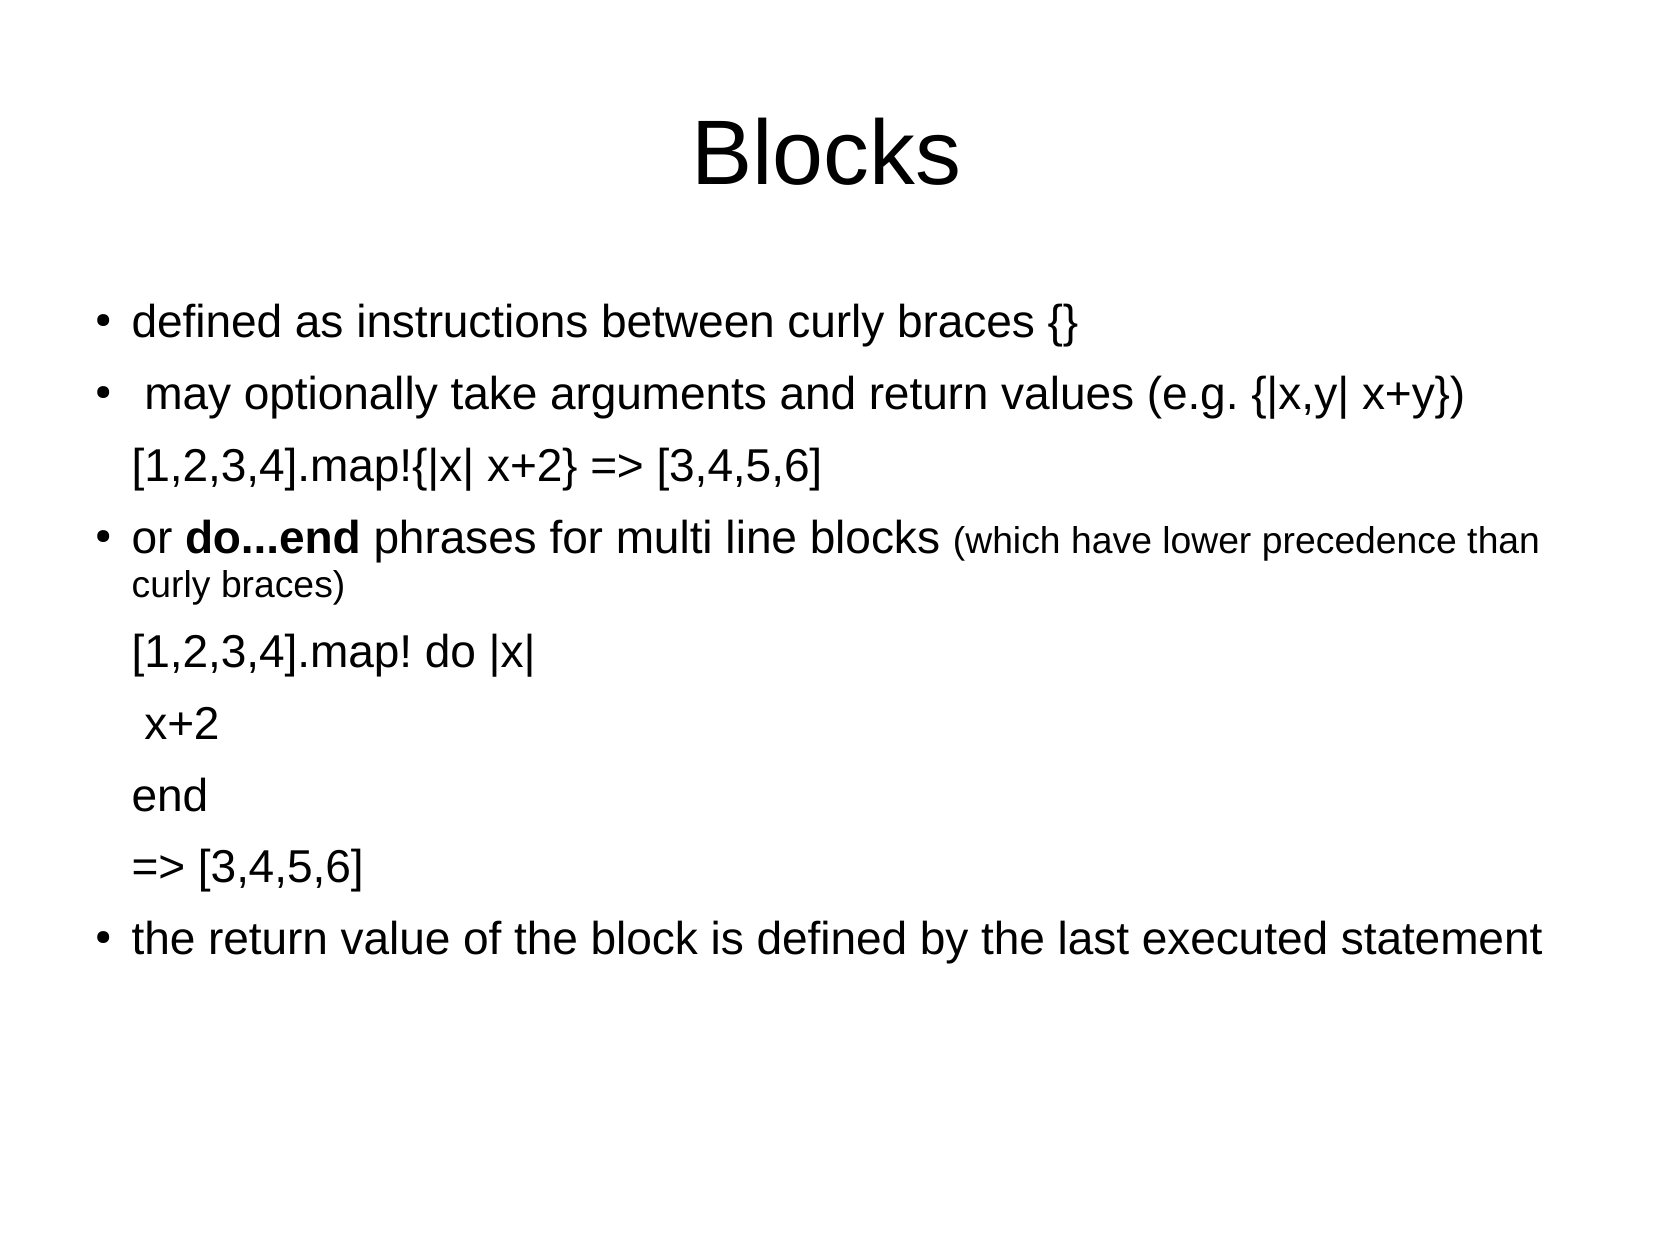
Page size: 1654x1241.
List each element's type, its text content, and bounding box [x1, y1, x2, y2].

list defined as instructions between curly braces {} may optionally take arguments and return values (e.g. {|x,y| x+y}) [1,2,3,4].map!{|x| x+2} => [3,4,5,6] or do...end phrases for multi line blocks (which have lower precedence than curly braces) [1,2,3,4].map! do |x| x+2 end => [3,4,5,6] the return value of the block is defined by the last executed statement [82, 296, 1571, 1016]
title Blocks [82, 49, 1571, 257]
